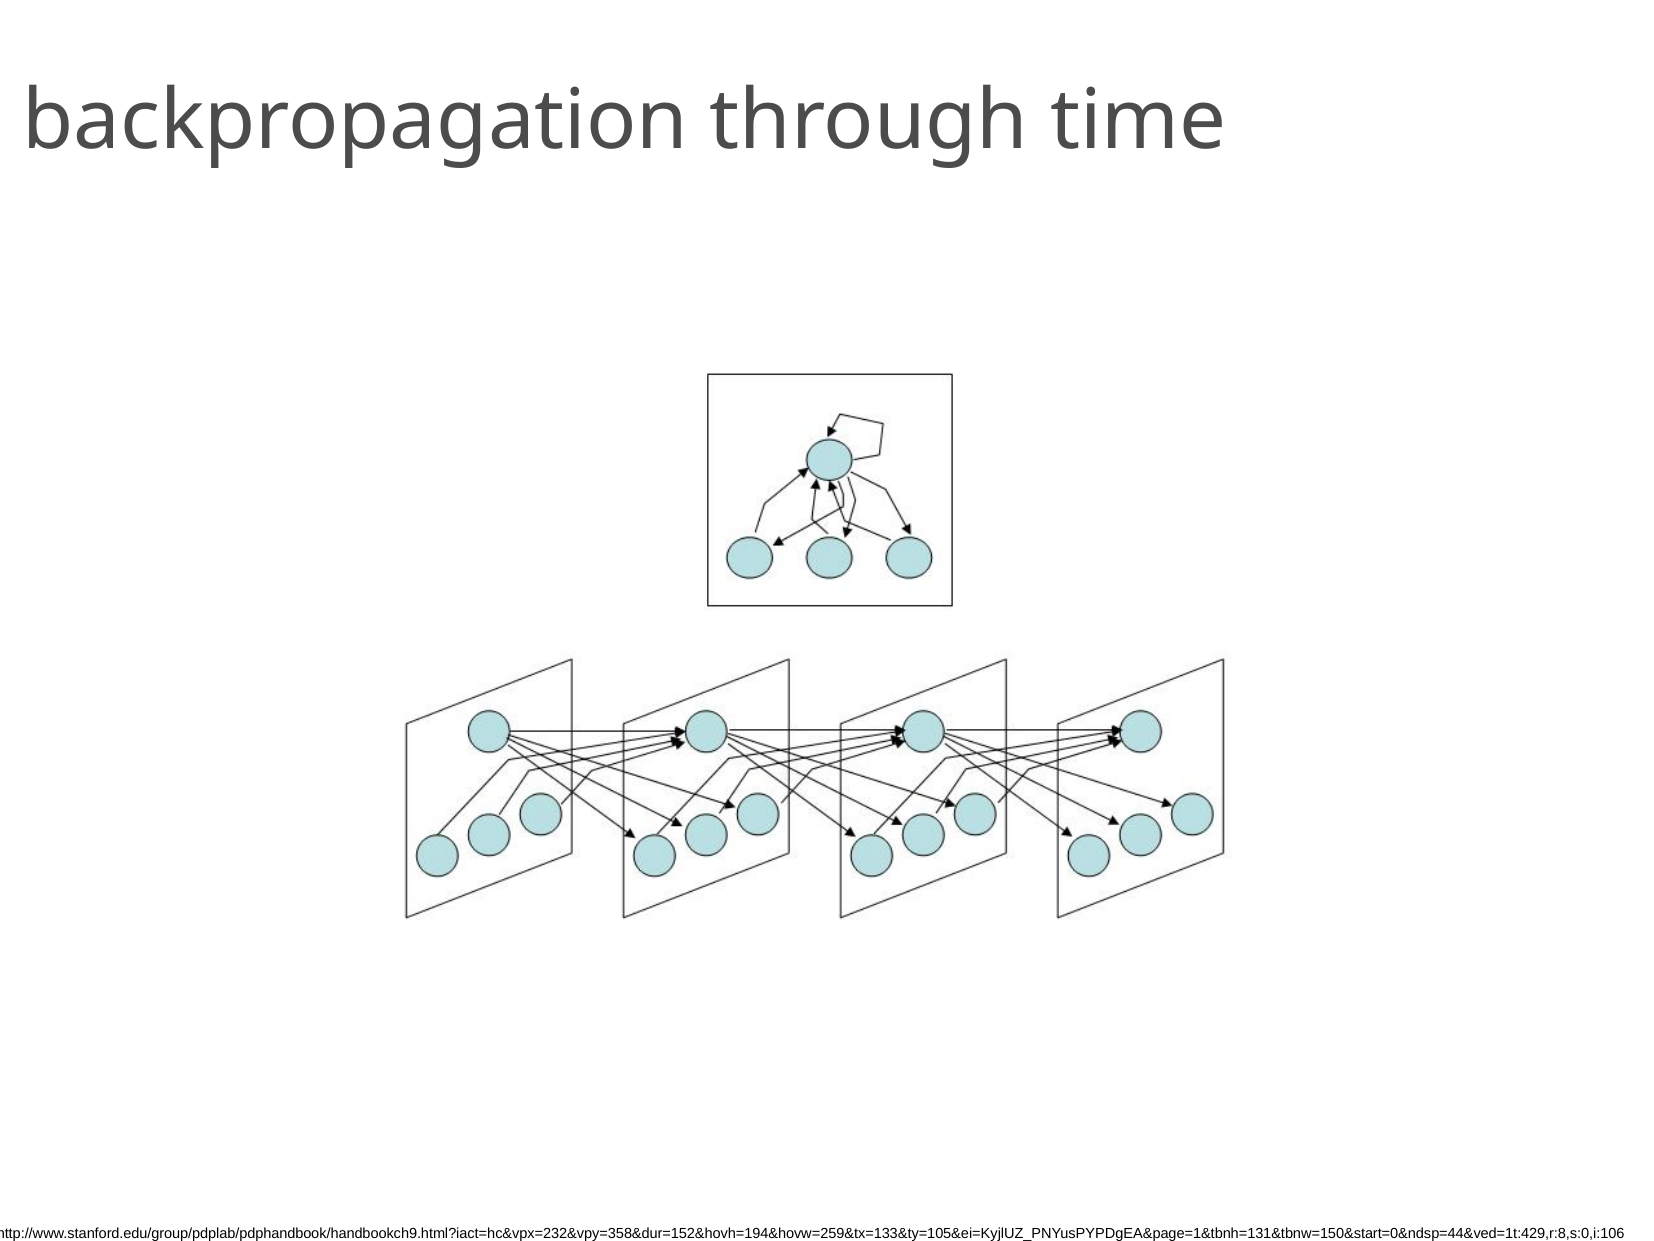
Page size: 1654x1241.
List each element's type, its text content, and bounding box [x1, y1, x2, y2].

title backpropagation through time [22, 19, 1654, 213]
picture [229, 238, 1470, 1169]
text_box http://www.stanford.edu/group/pdplab/pdphandbook/handbookch9.html?iact=hc&vpx=232&vpy=358&dur=152&hovh=194&hovw=259&tx=133&ty=105&ei=KyjlUZ_PNYusPYPDgEA&page=1&tbnh=131&tbnw=150&start=0&ndsp=44&ved=1t:429,r:8,s:0,i:106 [0, 1217, 1654, 1241]
